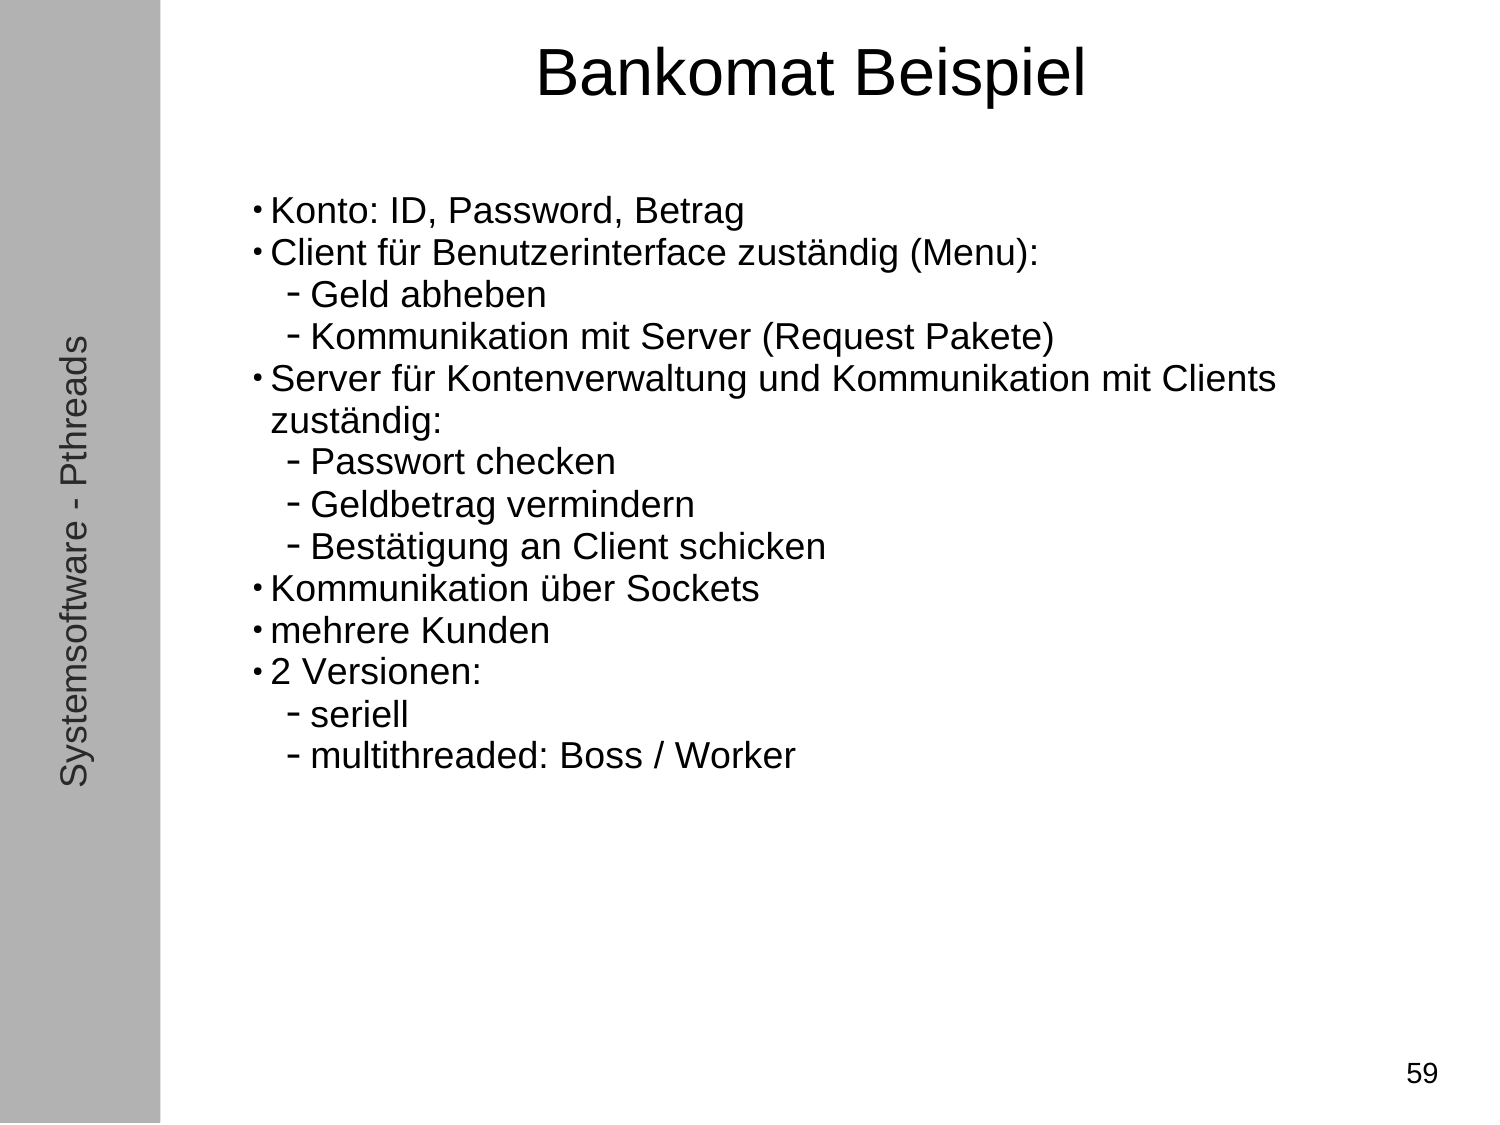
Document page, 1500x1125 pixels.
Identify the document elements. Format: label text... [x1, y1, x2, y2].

text_box Systemsoftware - Pthreads [47, 1, 121, 1124]
text_box <number> [1406, 1057, 1500, 1106]
text_box [0, 0, 160, 1123]
text_box Bankomat Beispiel [485, 27, 1139, 123]
text_box Konto: ID, Password, Betrag Client für Benutzerinterface zuständig (Menu): Geld abheben Kommunikation mit Server (Request Pakete) Server für Kontenverwaltung und Kommunikation mit Clients zuständig: Passwort checken Geldbetrag vermindern Bestätigung an Client schicken Kommunikation über Sockets mehrere Kunden 2 Versionen: seriell multithreaded: Boss / Worker [237, 181, 1448, 912]
